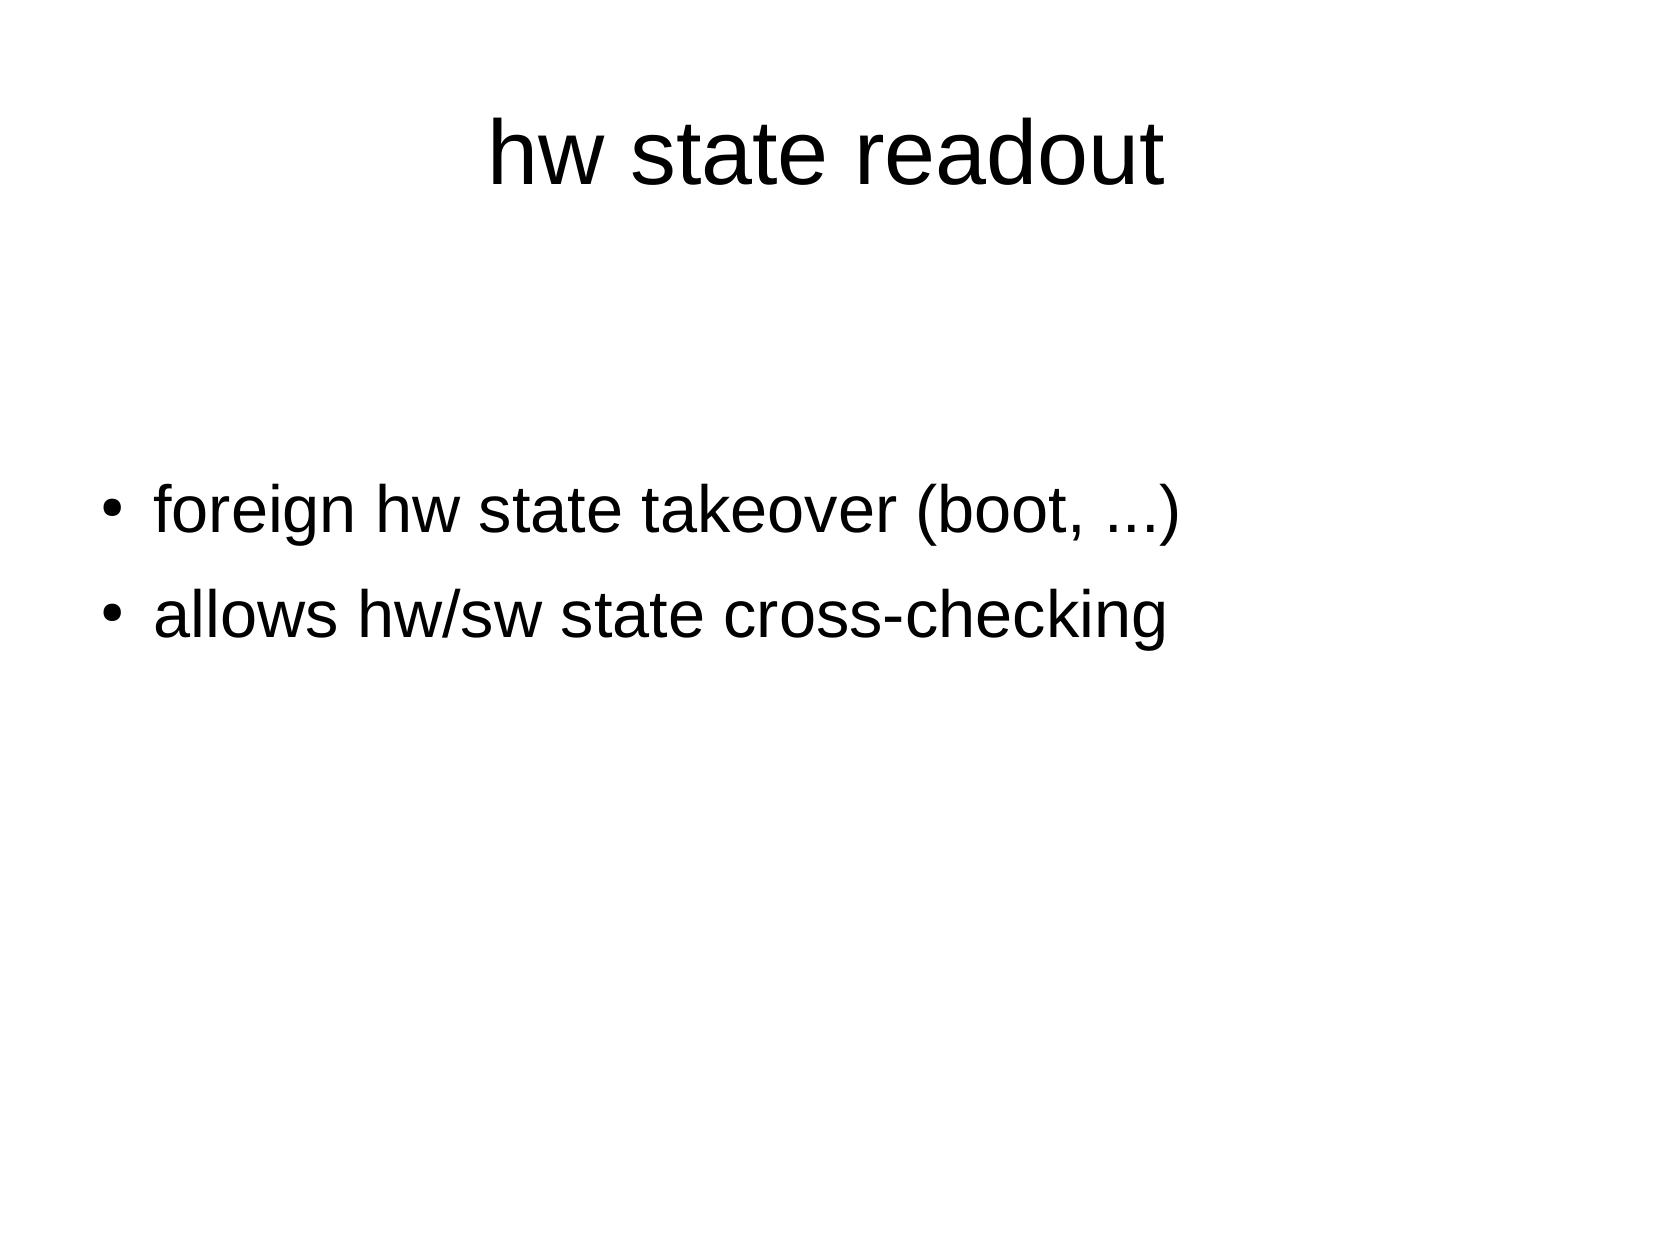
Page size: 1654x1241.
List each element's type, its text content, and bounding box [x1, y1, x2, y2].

title hw state readout [82, 49, 1571, 257]
list foreign hw state takeover (boot, ...) allows hw/sw state cross-checking [82, 472, 1571, 1109]
